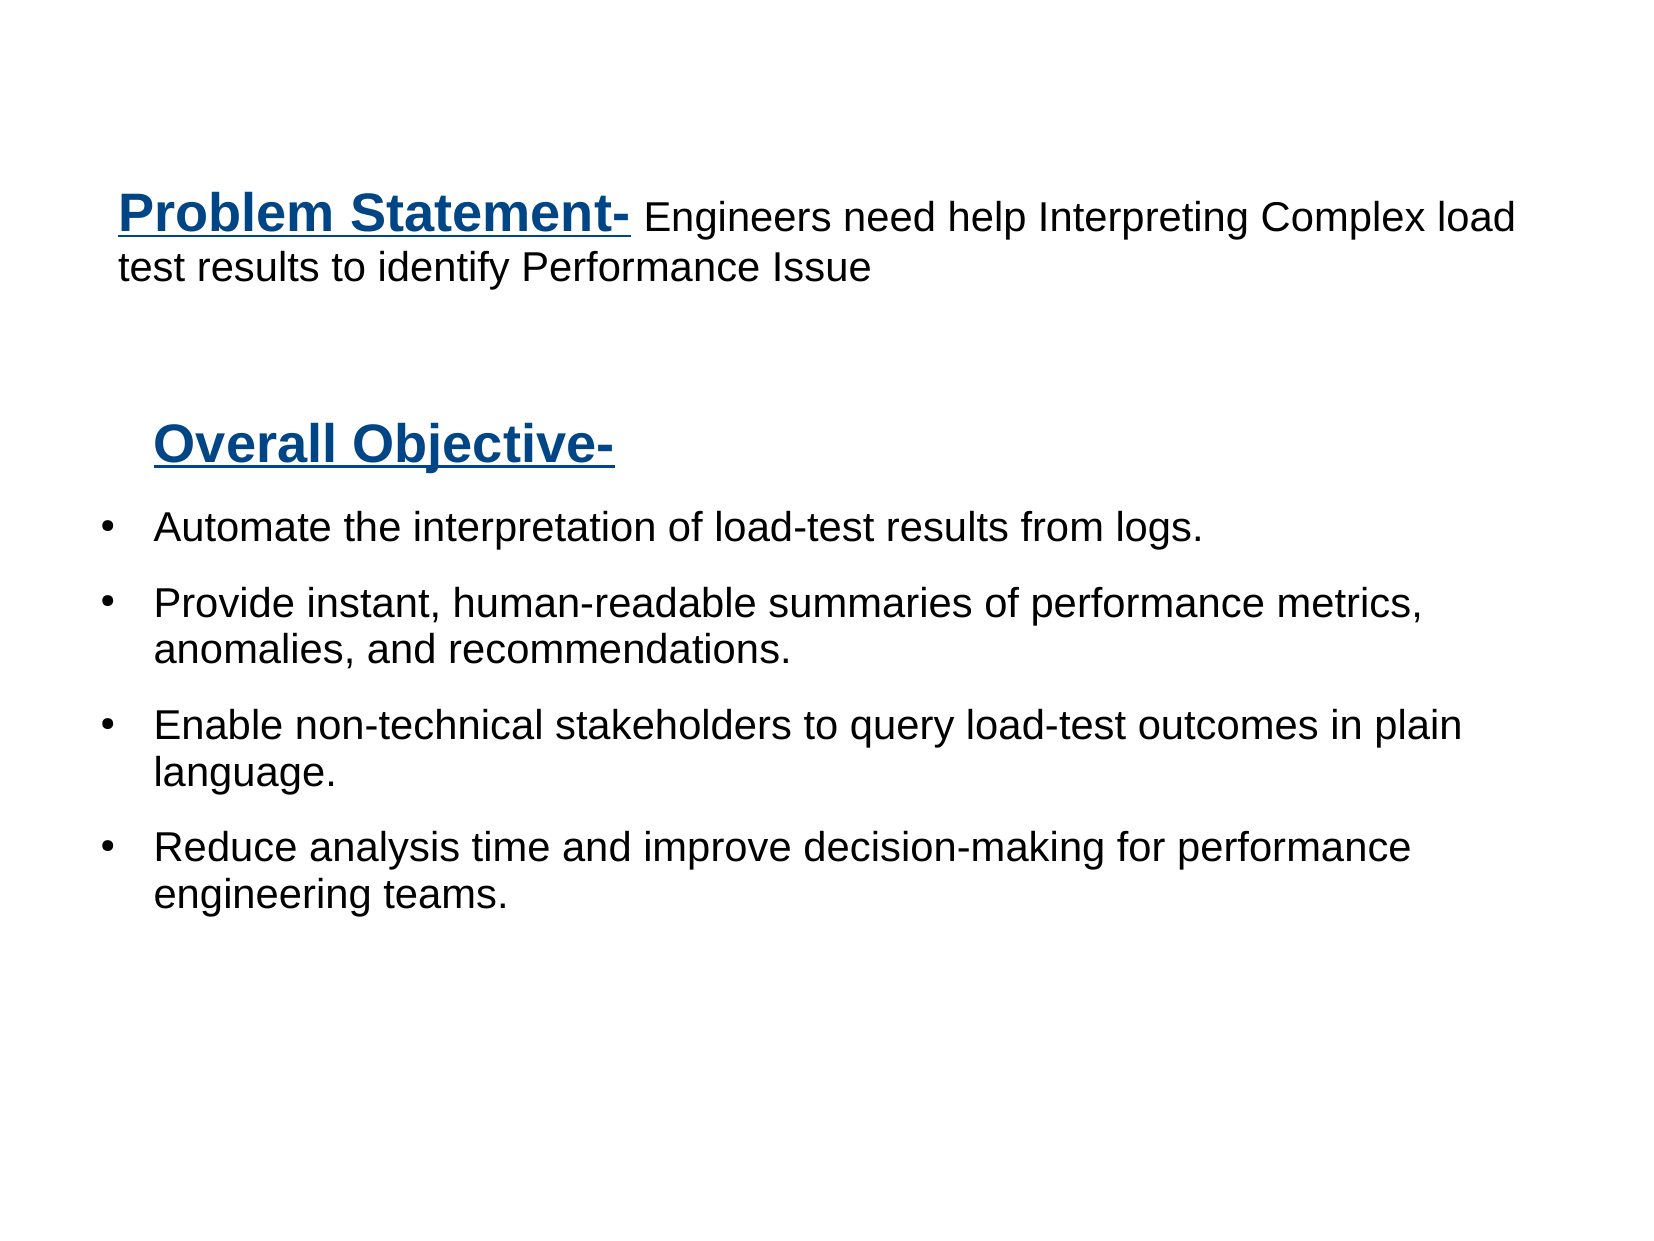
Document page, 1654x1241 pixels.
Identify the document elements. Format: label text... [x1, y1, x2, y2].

title Problem Statement- Engineers need help Interpreting Complex load test results to identify Performance Issue [82, 118, 1571, 355]
list Overall Objective- Automate the interpretation of load-test results from logs. Provide instant, human-readable summaries of performance metrics, anomalies, and recommendations. Enable non-technical stakeholders to query load-test outcomes in plain language. Reduce analysis time and improve decision-making for performance engineering teams. [82, 413, 1571, 1109]
